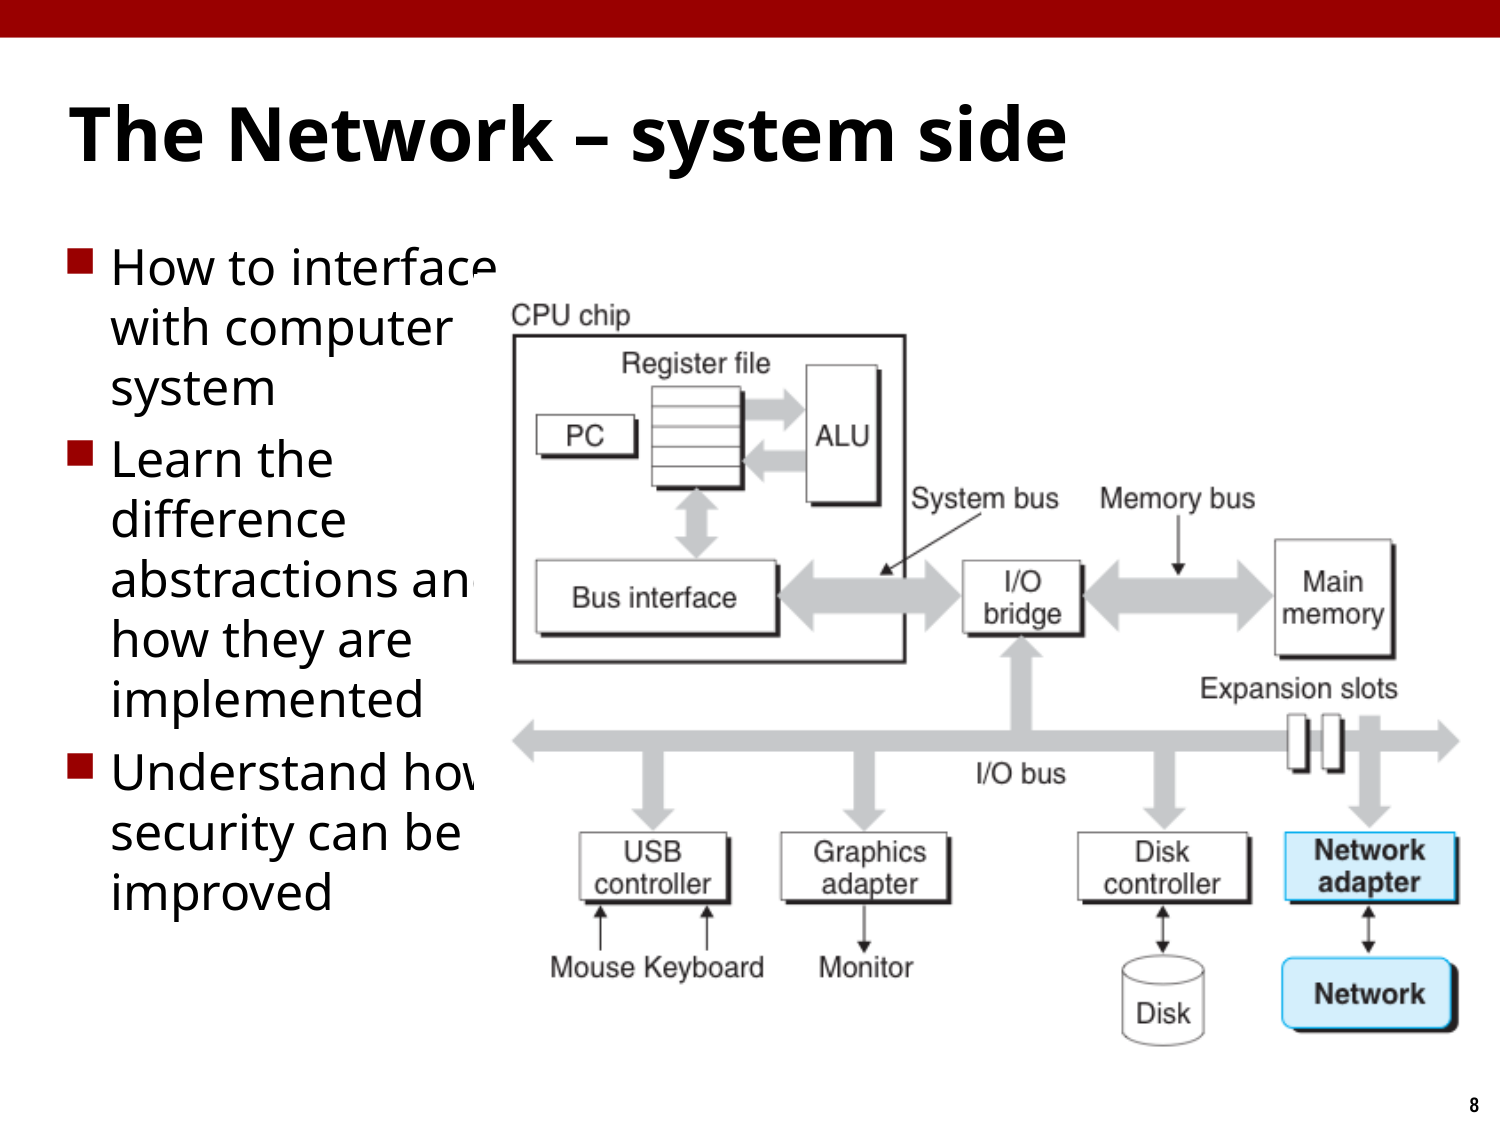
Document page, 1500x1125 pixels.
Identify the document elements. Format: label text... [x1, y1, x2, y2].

title The Network – system side [62, 41, 1463, 221]
list How to interface with computer system Learn the difference abstractions and how they are implemented Understand how security can be improved [62, 229, 550, 1121]
picture [474, 274, 1500, 1070]
text_box [0, 0, 1500, 38]
